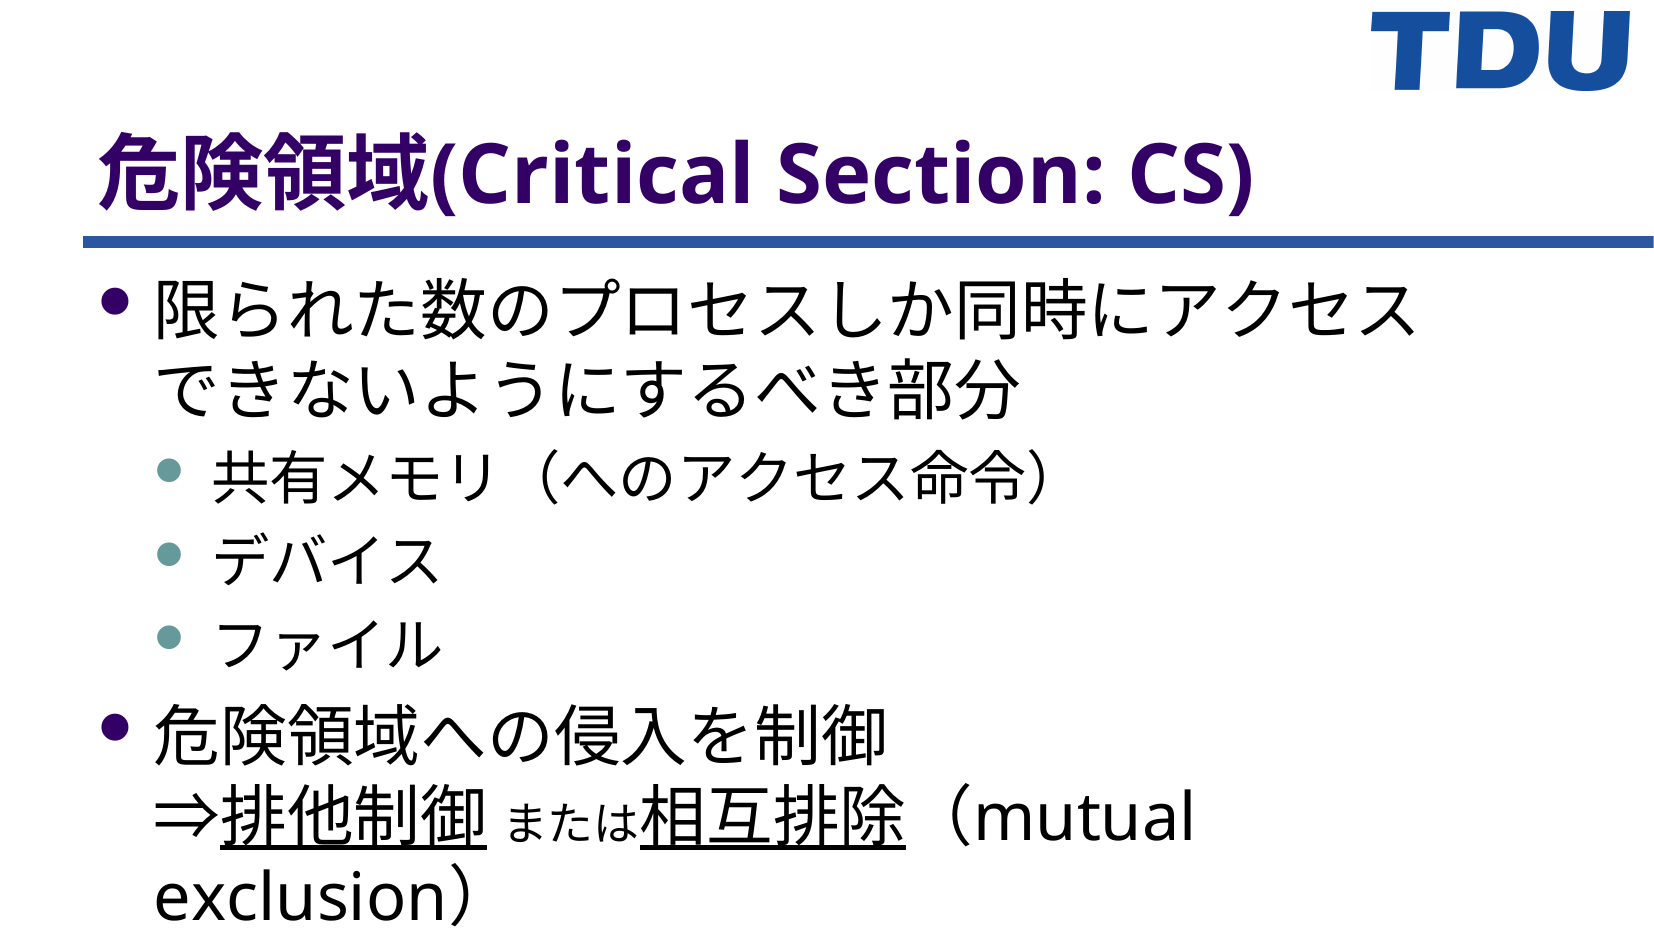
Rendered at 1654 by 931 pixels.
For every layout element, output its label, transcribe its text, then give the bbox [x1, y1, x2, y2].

title 危険領域(Critical Section: CS) [82, 51, 1571, 228]
picture [1371, 11, 1630, 91]
list 限られた数のプロセスしか同時にアクセス できないようにするべき部分 共有メモリ（へのアクセス命令） デバイス ファイル 危険領域への侵入を制御 ⇒排他制御 または相互排除（mutual exclusion） [82, 259, 1571, 862]
